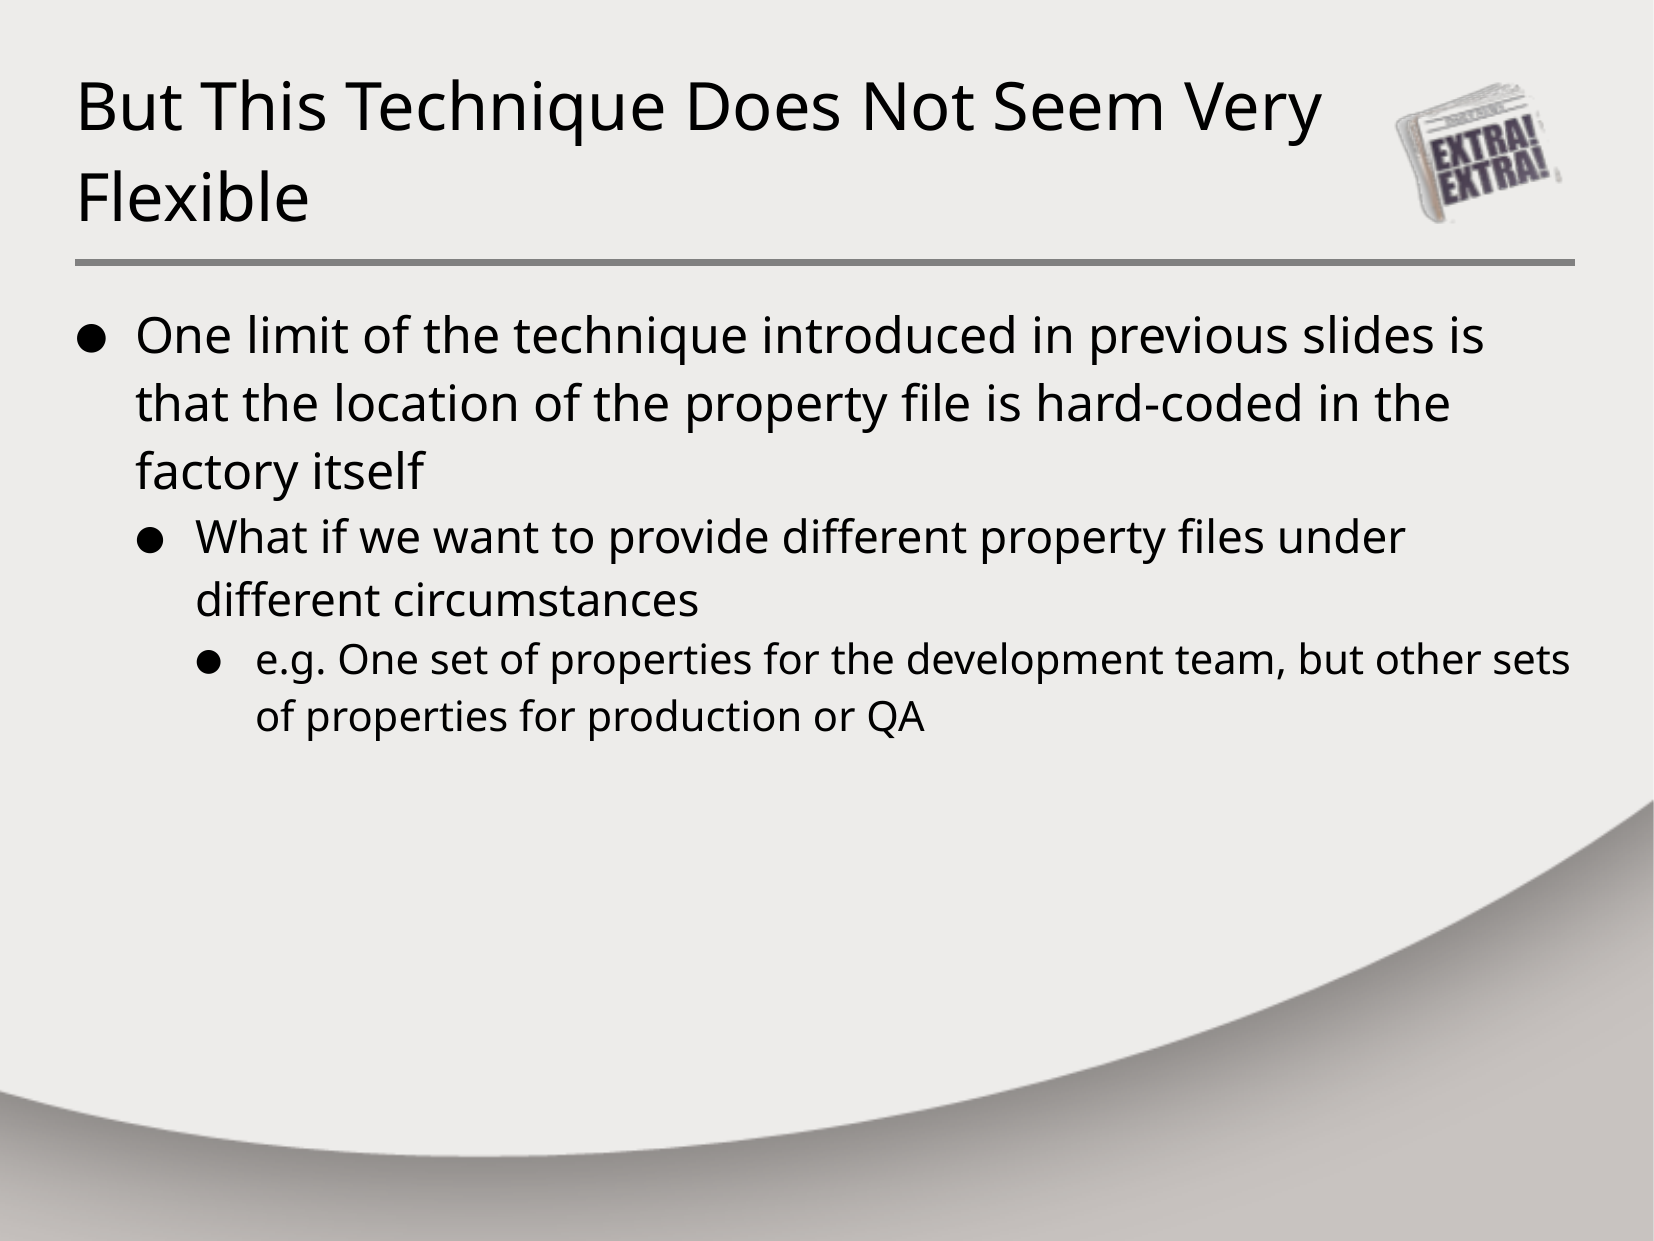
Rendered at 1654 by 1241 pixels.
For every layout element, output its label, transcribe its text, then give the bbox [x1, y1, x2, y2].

title But This Technique Does Not Seem Very Flexible [75, 75, 1387, 226]
picture [0, 0, 1654, 1241]
list One limit of the technique introduced in previous slides is that the location of the property file is hard-coded in the factory itself What if we want to provide different property files under different circumstances e.g. One set of properties for the development team, but other sets of properties for production or QA [75, 300, 1576, 1163]
